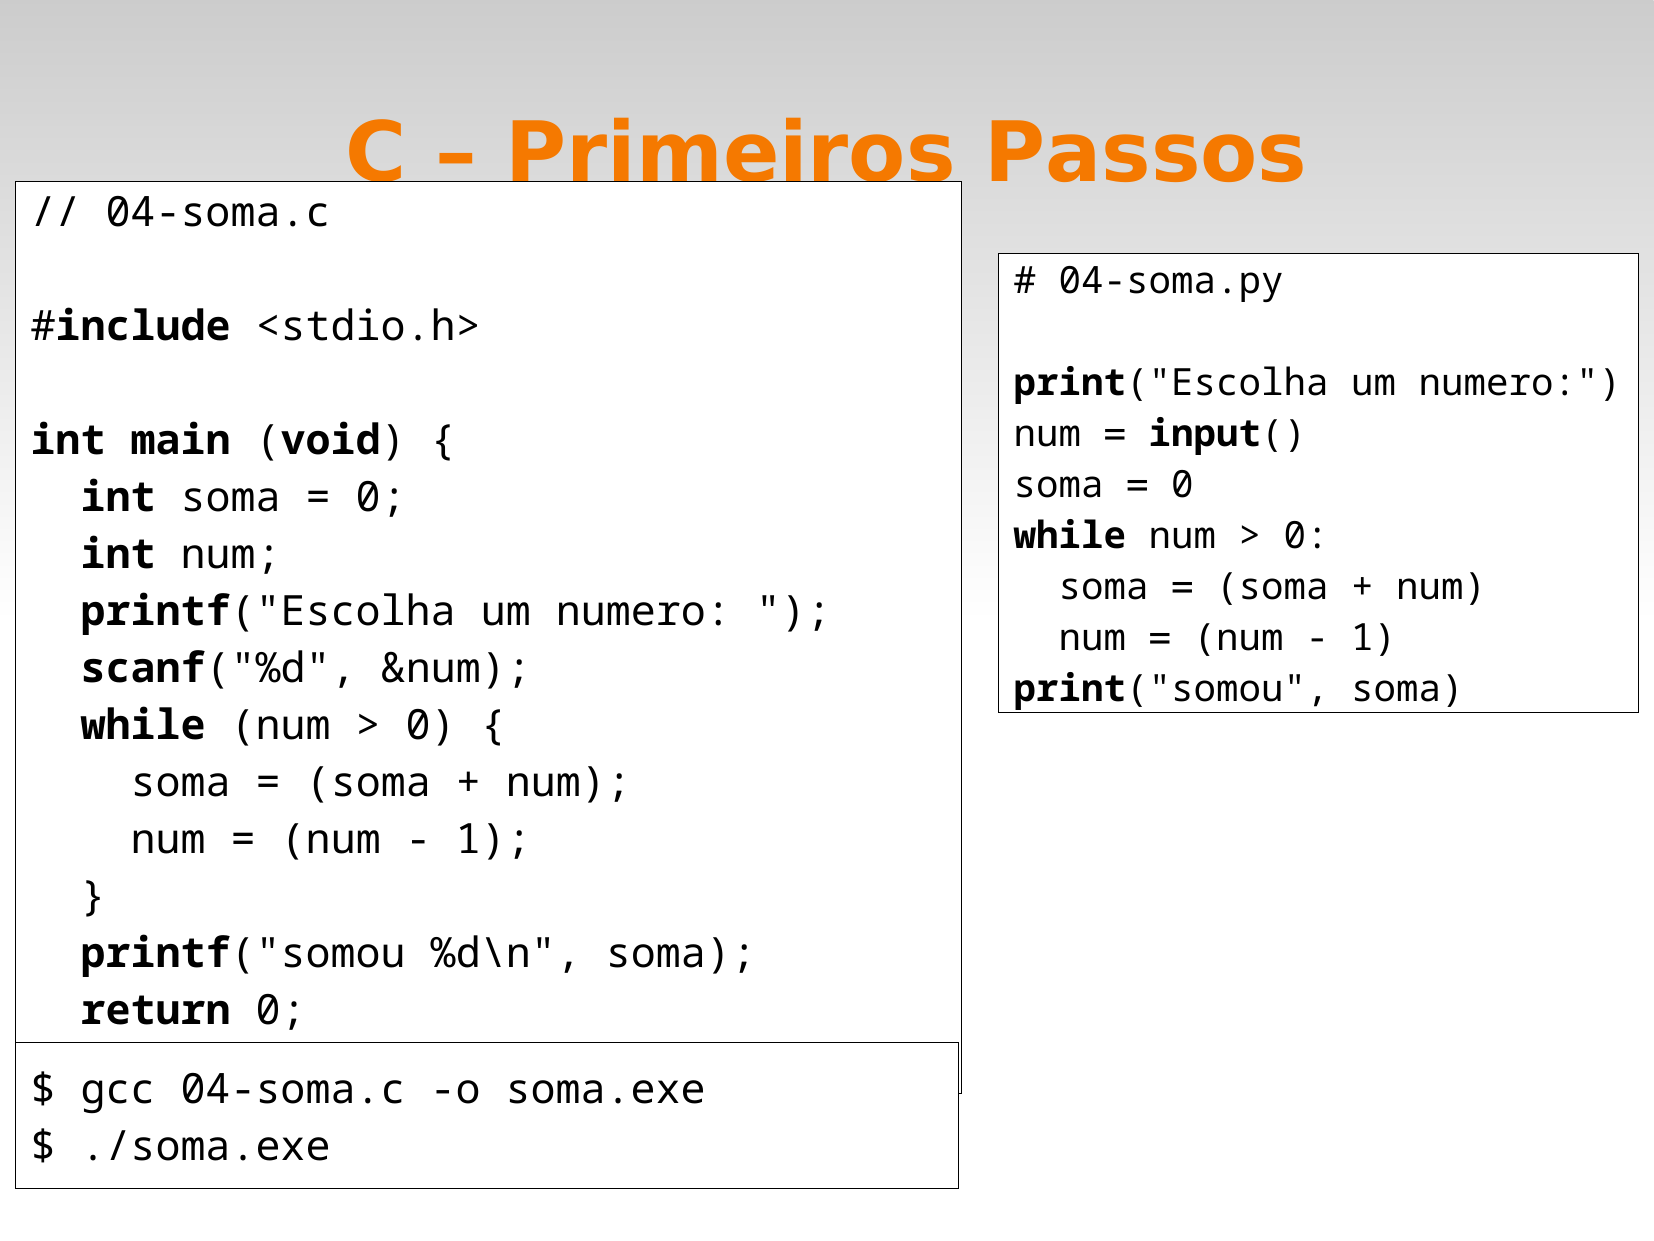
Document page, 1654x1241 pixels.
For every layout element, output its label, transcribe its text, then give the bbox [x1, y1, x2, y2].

title C – Primeiros Passos [82, 49, 1571, 257]
text_box // 04-soma.c #include <stdio.h> int main (void) { int soma = 0; int num; printf("Escolha um numero: "); scanf("%d", &num); while (num > 0) { soma = (soma + num); num = (num - 1); } printf("somou %d\n", soma); return 0; } [15, 249, 962, 1026]
text_box # 04-soma.py print("Escolha um numero:") num = input() soma = 0 while num > 0: soma = (soma + num) num = (num - 1) print("somou", soma) [998, 287, 1639, 680]
text_box $ gcc 04-soma.c -o soma.exe $ ./soma.exe [15, 1042, 959, 1189]
